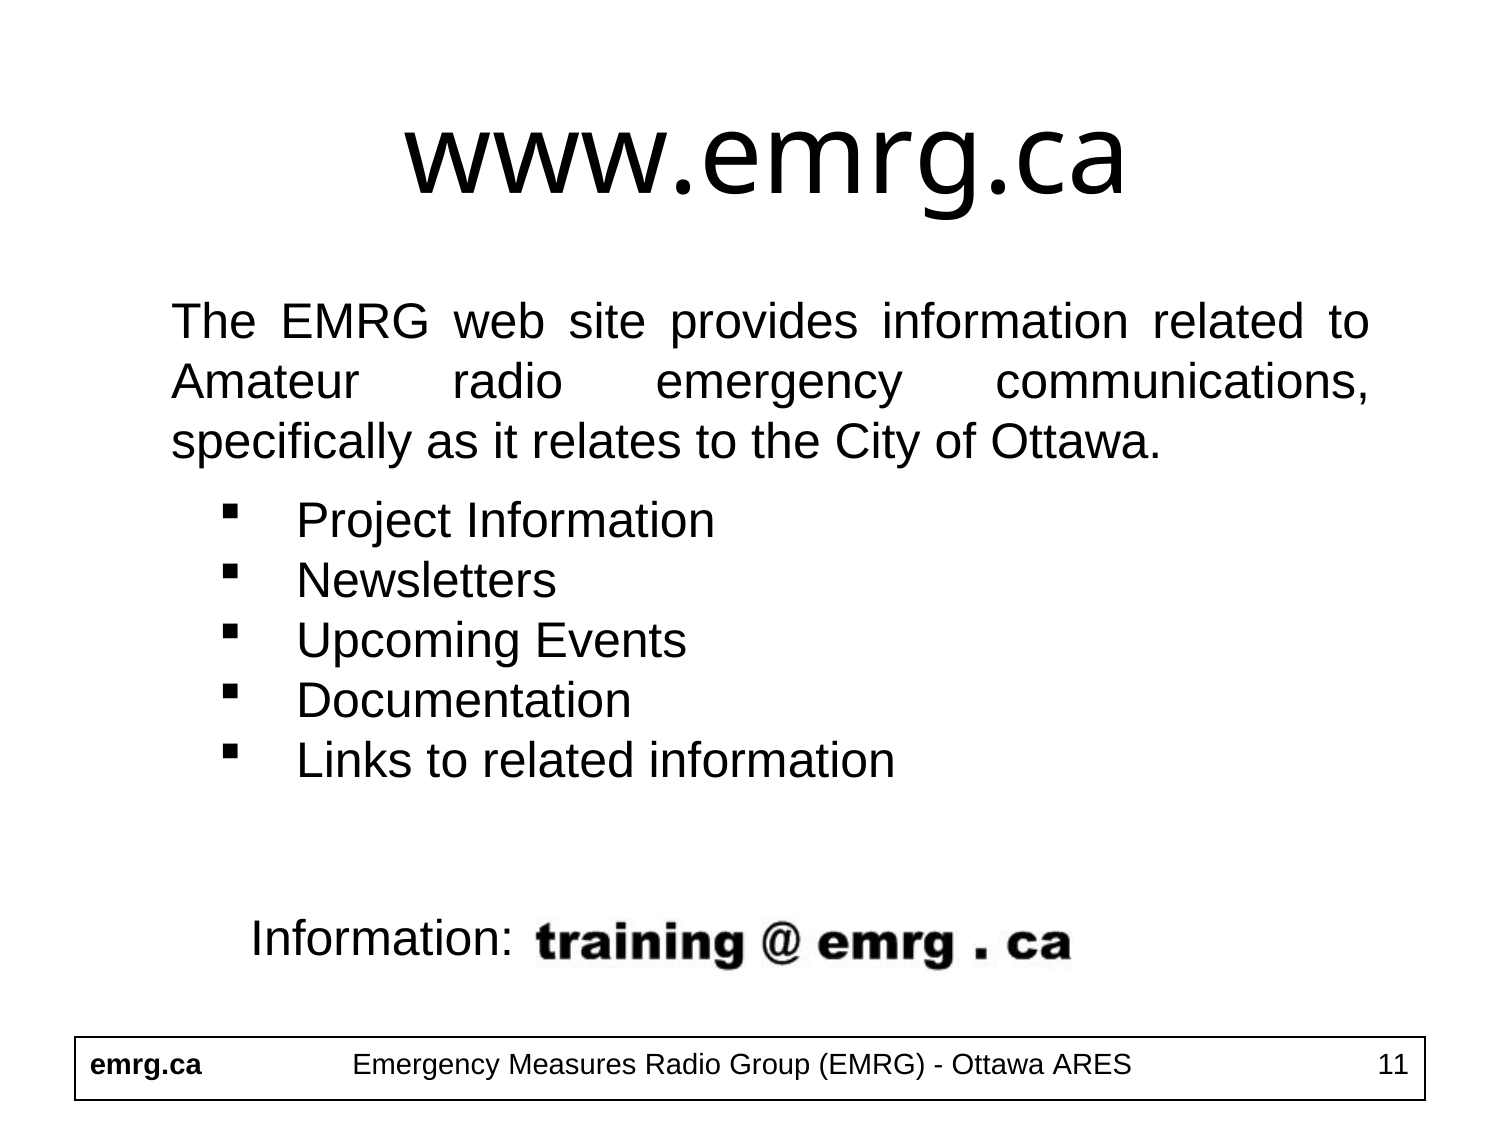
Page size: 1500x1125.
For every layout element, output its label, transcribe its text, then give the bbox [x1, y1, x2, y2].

text_box Information: [235, 898, 569, 974]
picture [535, 905, 1073, 974]
text_box Emergency Measures Radio Group (EMRG) - Ottawa ARES [247, 1037, 1238, 1103]
text_box The EMRG web site provides information related to Amateur radio emergency communications, specifically as it relates to the City of Ottawa. Project Information Newsletters Upcoming Events Documentation Links to related information [156, 281, 1386, 796]
text_box <number> [1246, 1037, 1426, 1103]
text_box www.emrg.ca [389, 73, 1147, 225]
